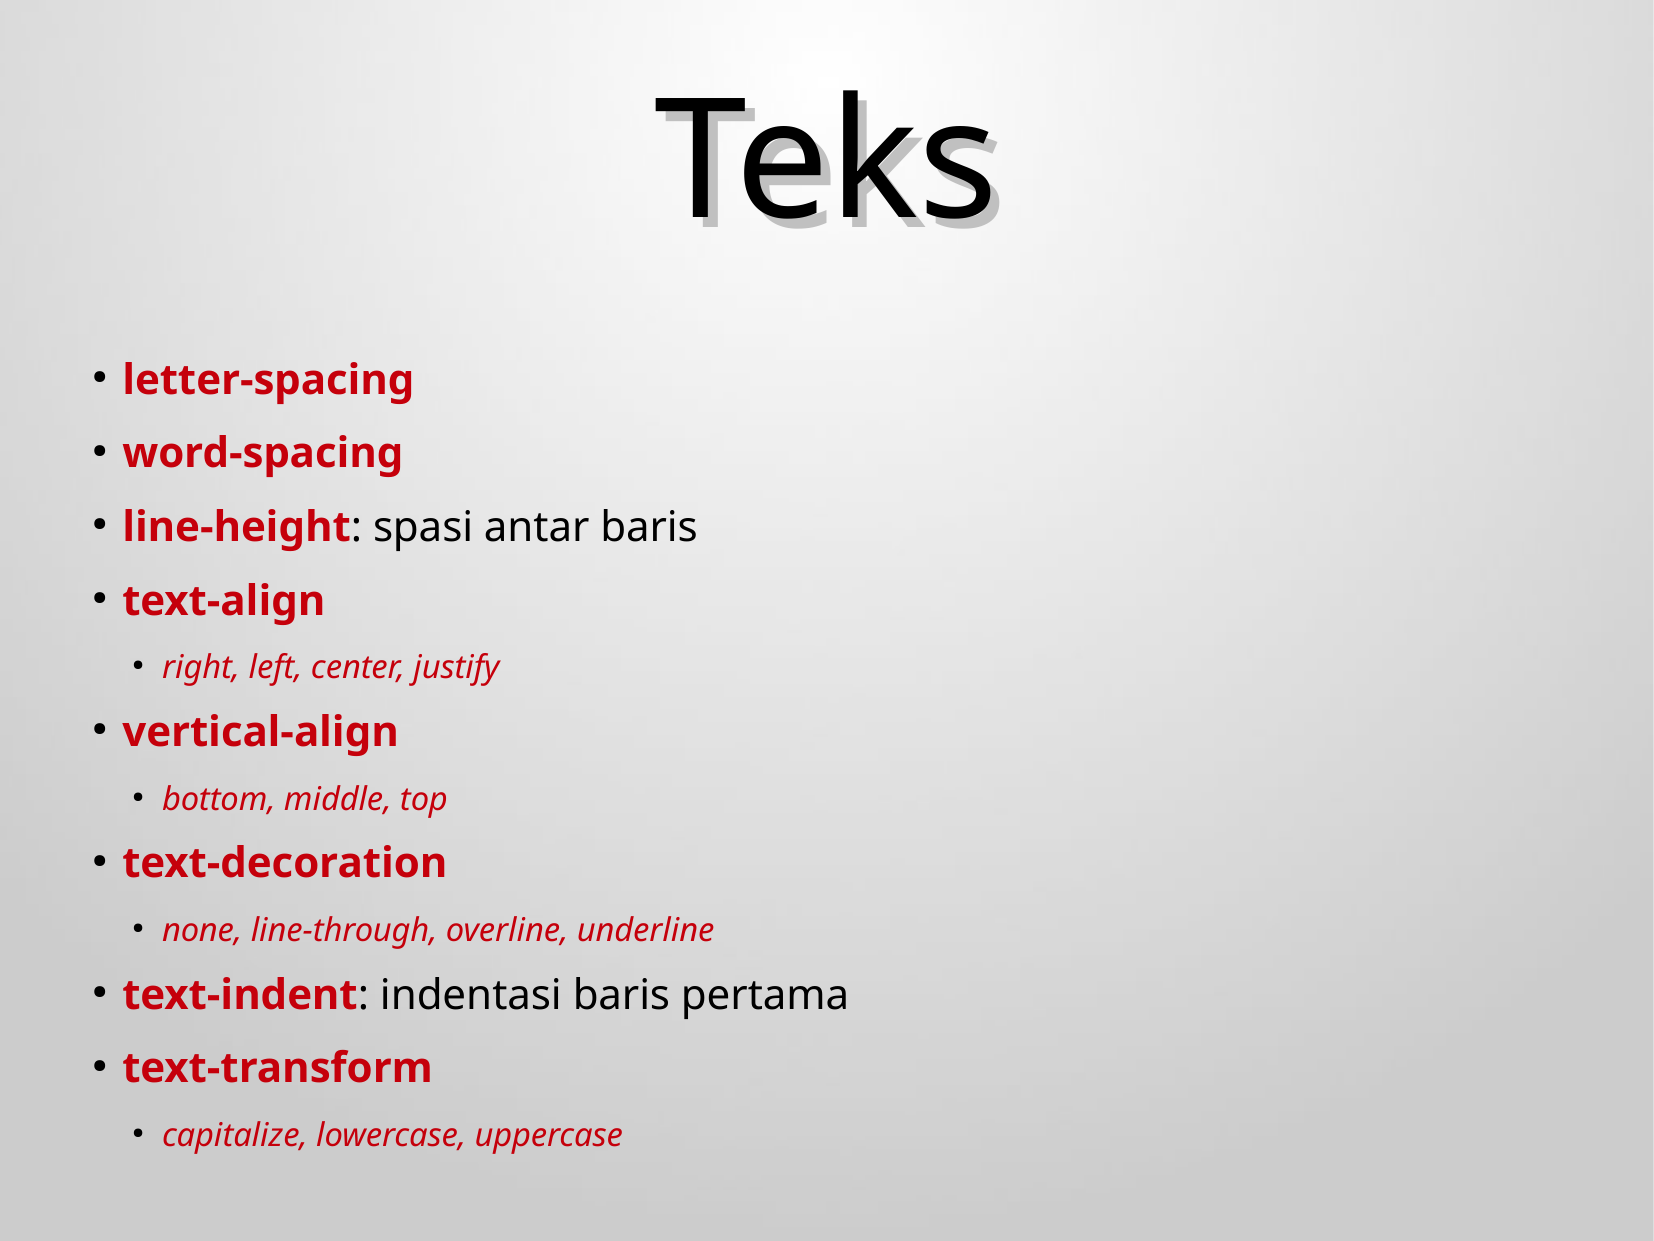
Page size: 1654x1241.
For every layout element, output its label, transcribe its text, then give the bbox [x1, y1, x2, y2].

picture [0, 0, 1654, 1241]
list letter-spacing word-spacing line-height: spasi antar baris text-align right, left, center, justify vertical-align bottom, middle, top text-decoration none, line-through, overline, underline text-indent: indentasi baris pertama text-transform capitalize, lowercase, uppercase [82, 349, 1571, 1168]
title Teks [82, 49, 1571, 257]
